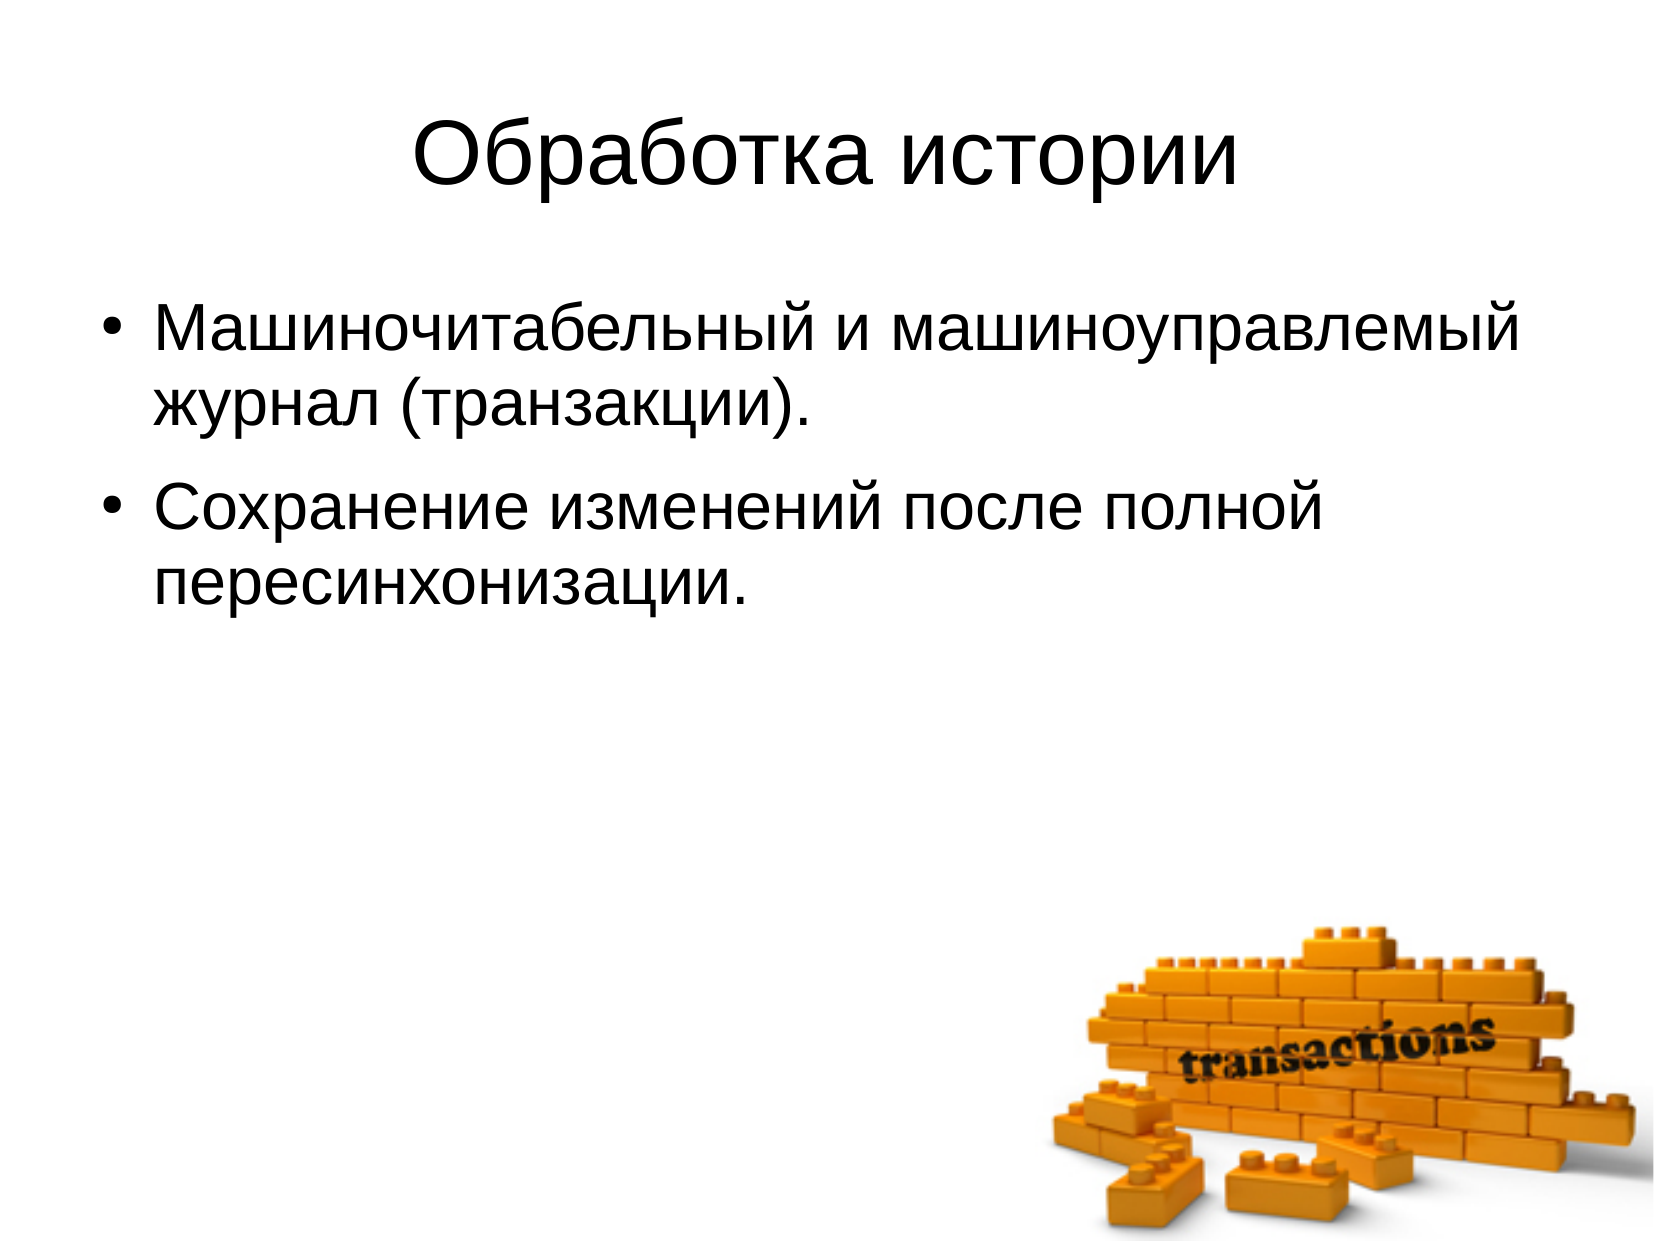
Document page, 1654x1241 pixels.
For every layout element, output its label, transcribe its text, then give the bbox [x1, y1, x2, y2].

title Обработка истории [82, 49, 1571, 257]
picture [1035, 878, 1654, 1241]
list Машиночитабельный и машиноуправлемый журнал (транзакции). Сохранение изменений после полной пересинхонизации. [82, 290, 1571, 1010]
